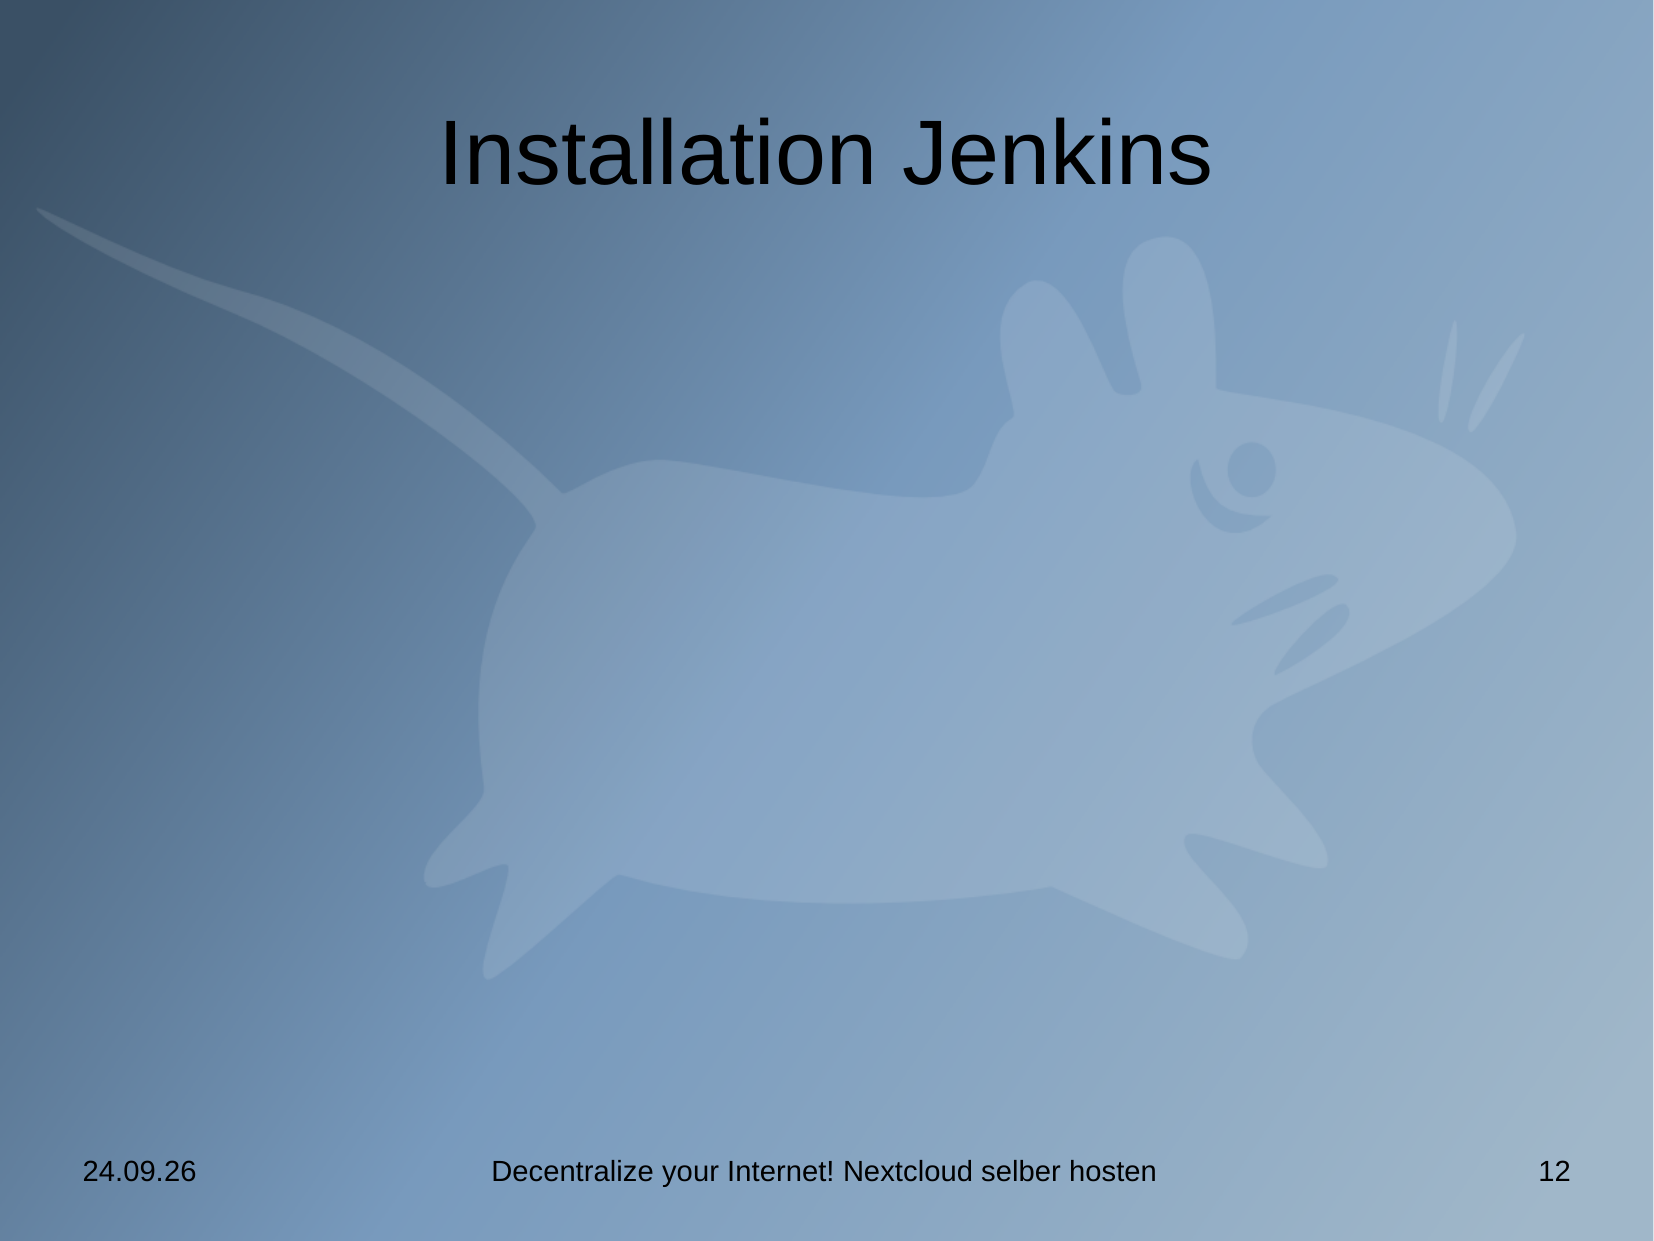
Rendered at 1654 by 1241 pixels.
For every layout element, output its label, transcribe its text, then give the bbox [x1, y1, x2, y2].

title Installation Jenkins [82, 49, 1571, 257]
picture [0, 0, 1654, 1241]
